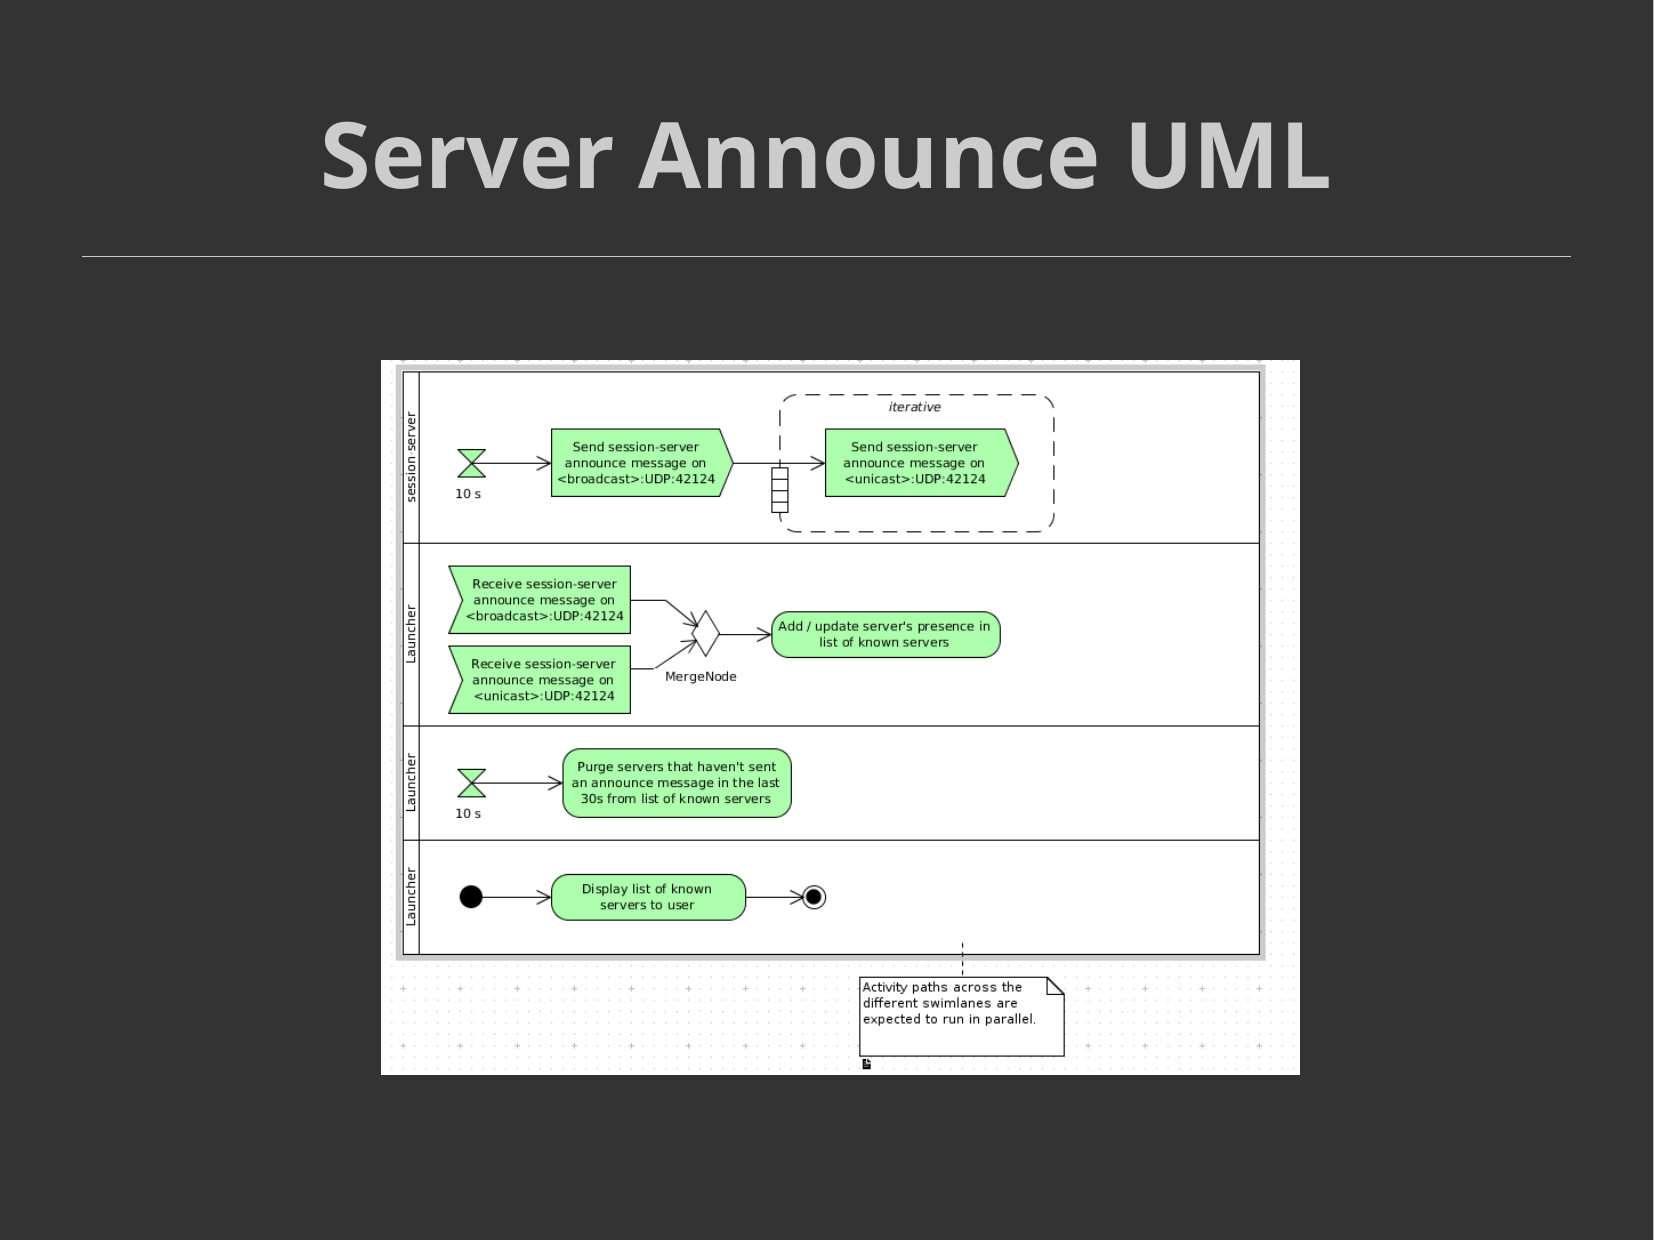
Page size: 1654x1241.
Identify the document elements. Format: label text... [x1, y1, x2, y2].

picture [381, 360, 1300, 1075]
title Server Announce UML [82, 49, 1571, 257]
